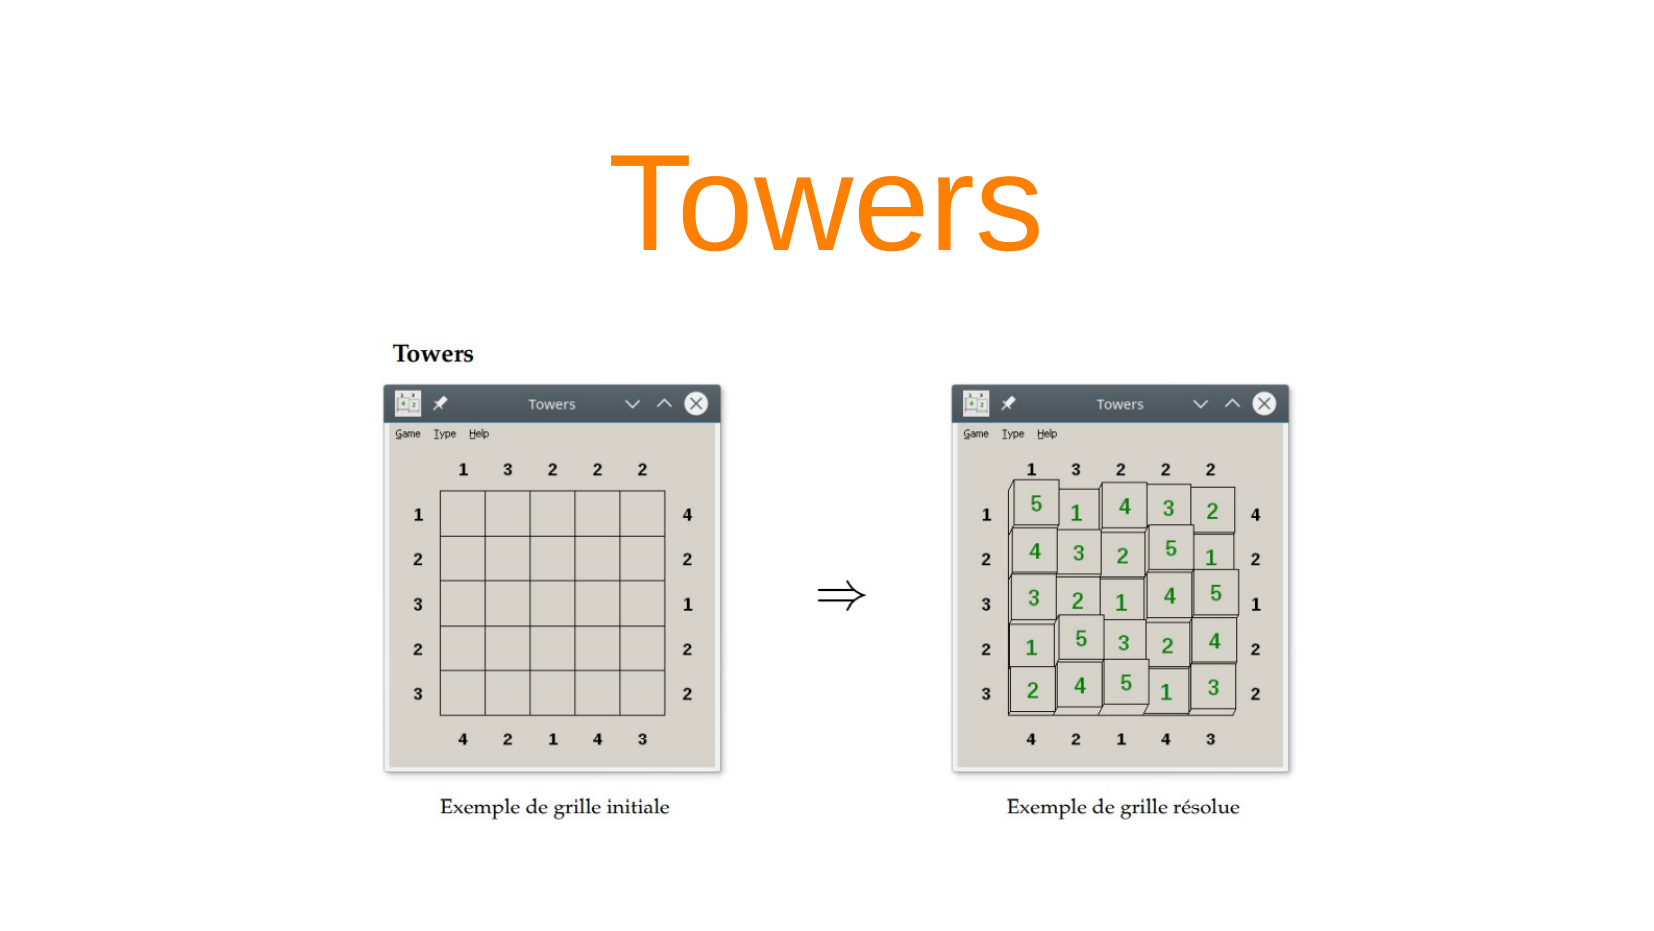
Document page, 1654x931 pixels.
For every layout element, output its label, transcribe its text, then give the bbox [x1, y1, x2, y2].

picture [372, 324, 1329, 831]
title Towers [82, 125, 1571, 281]
